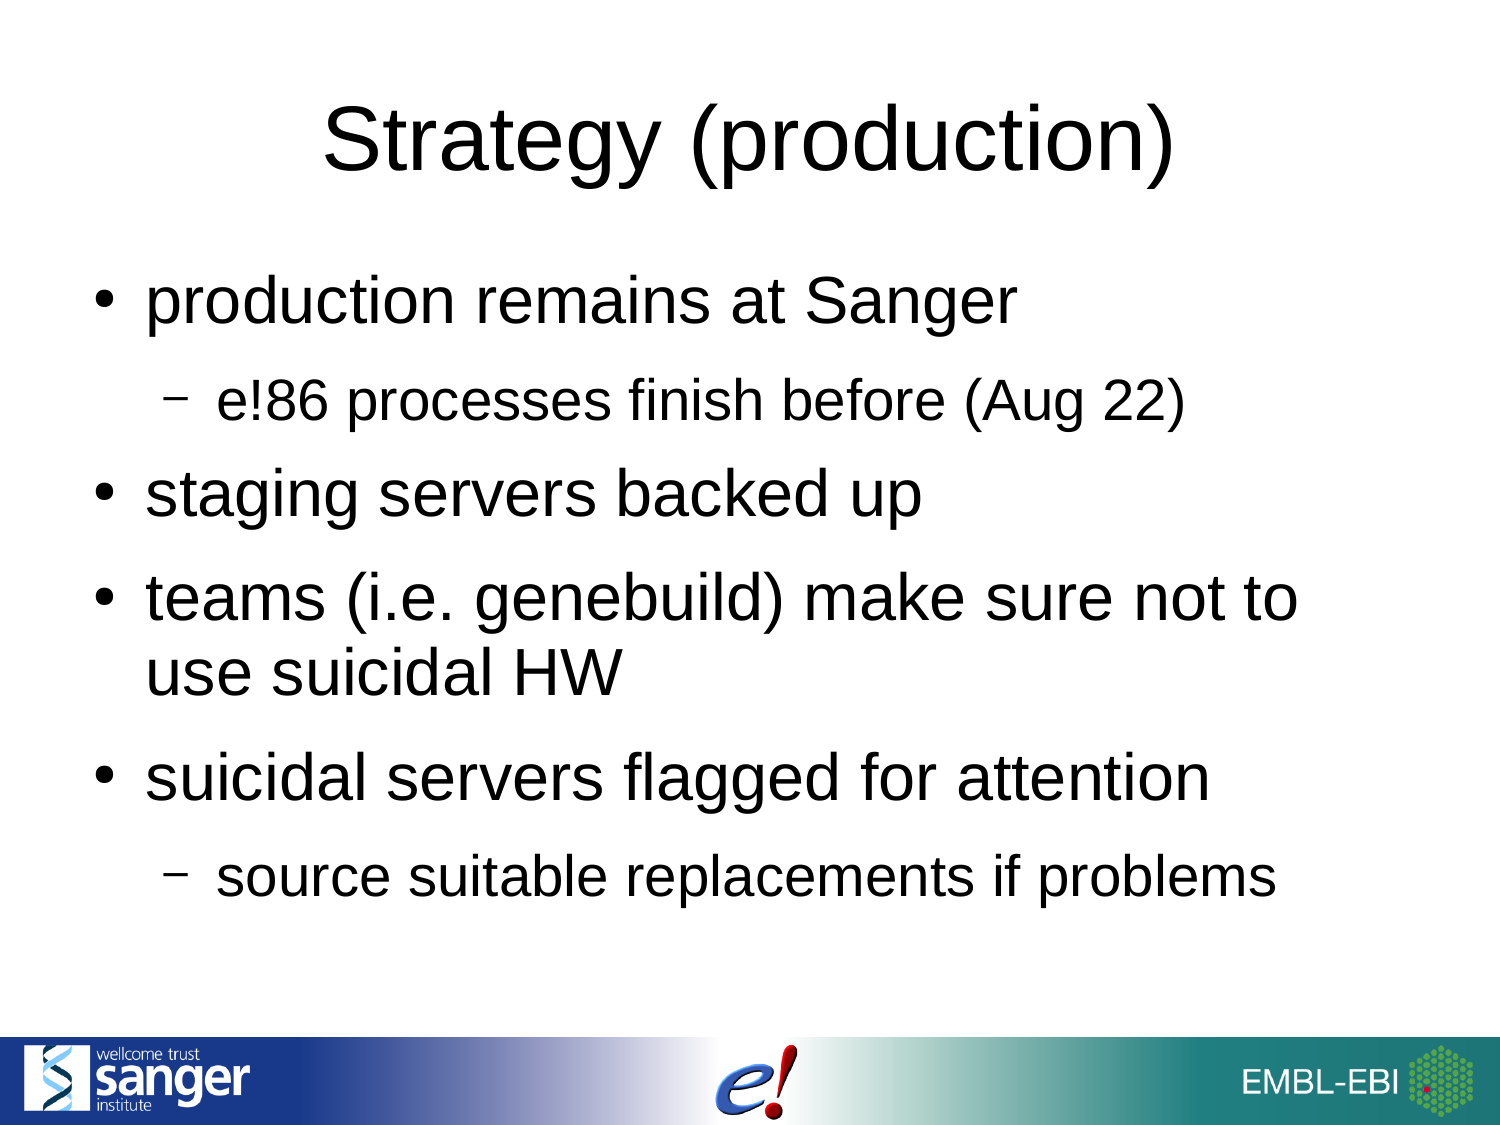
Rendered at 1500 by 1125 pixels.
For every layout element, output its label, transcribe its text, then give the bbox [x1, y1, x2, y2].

list production remains at Sanger e!86 processes finish before (Aug 22) staging servers backed up teams (i.e. genebuild) make sure not to use suicidal HW suicidal servers flagged for attention source suitable replacements if problems [75, 263, 1395, 916]
picture [0, 1037, 1500, 1125]
title Strategy (production) [75, 44, 1425, 233]
